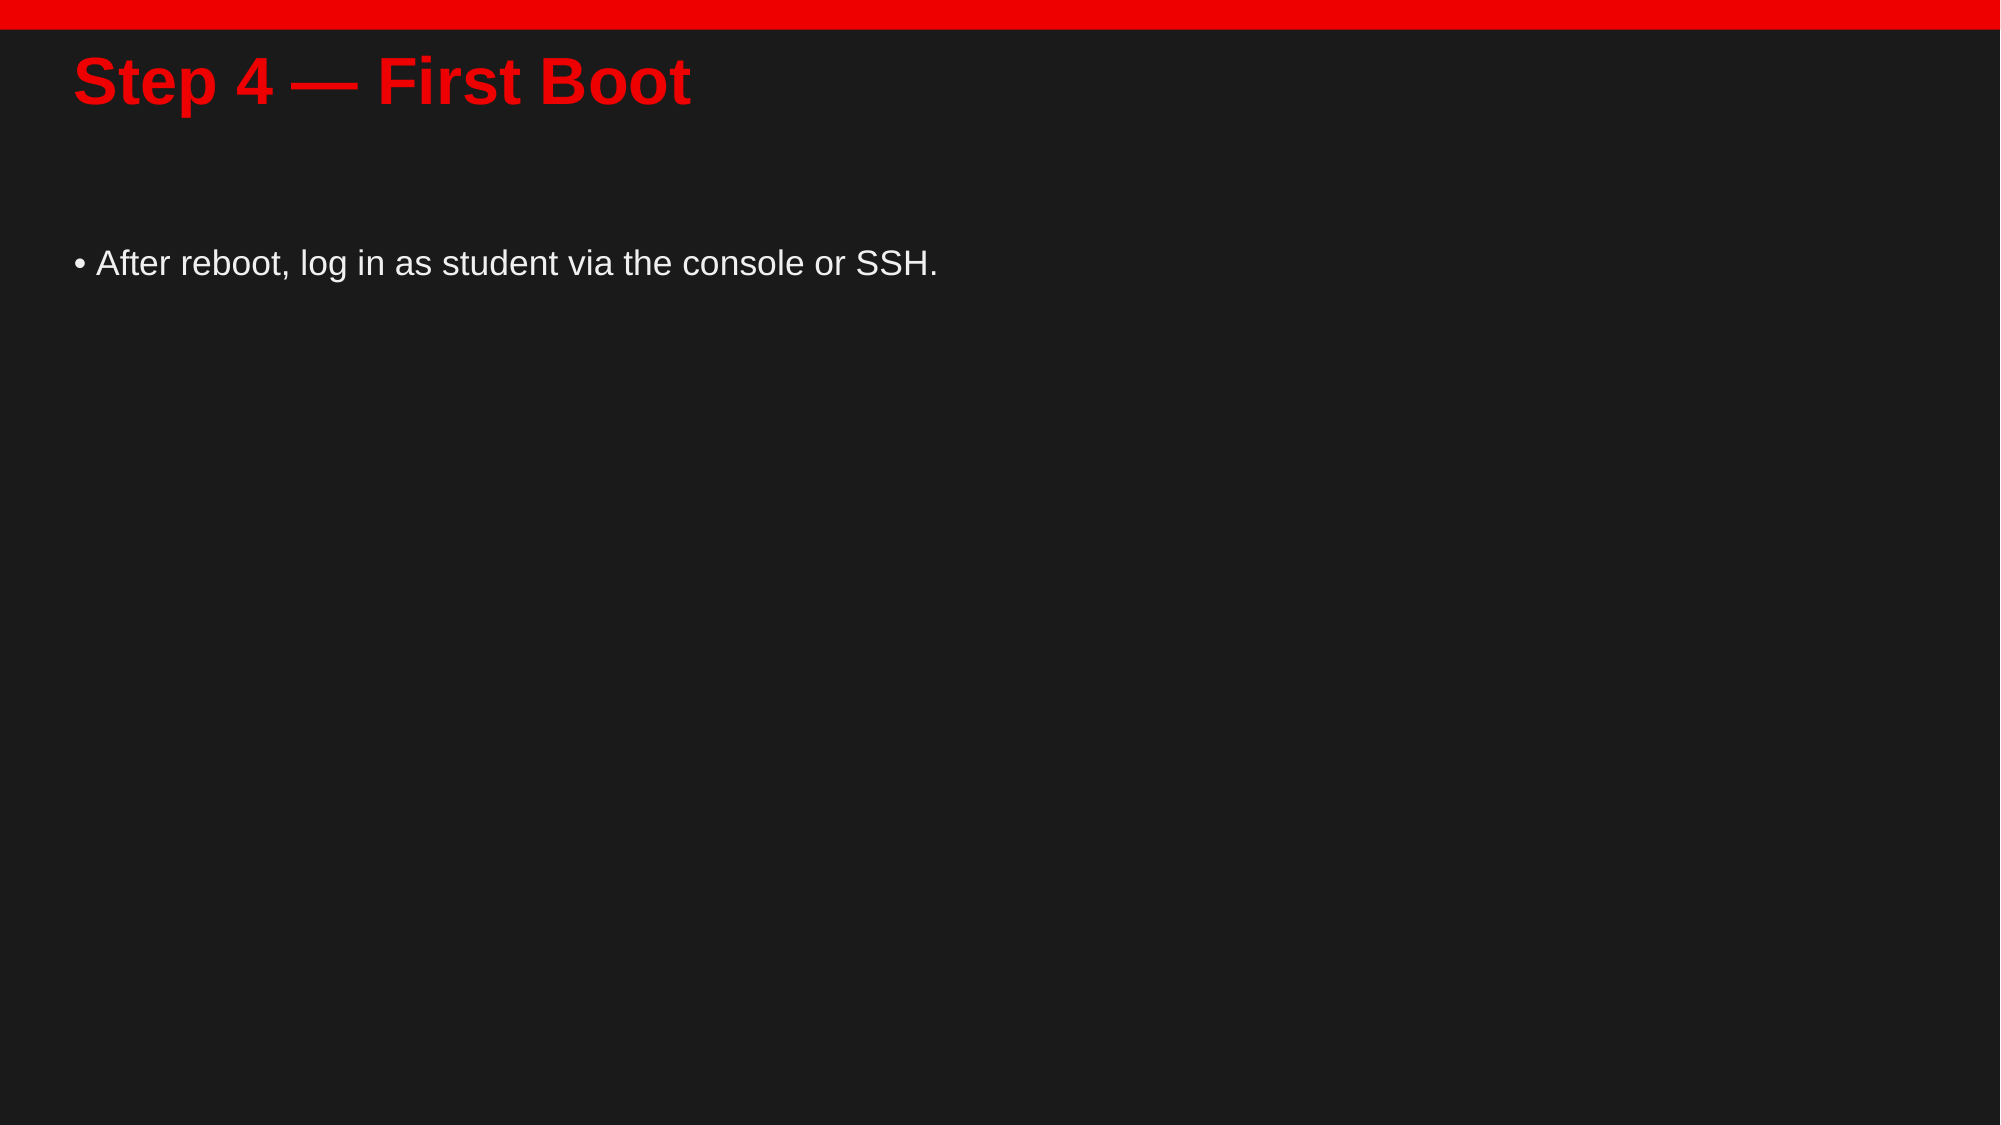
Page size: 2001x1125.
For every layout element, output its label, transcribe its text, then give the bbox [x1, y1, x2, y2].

text_box Step 4 — First Boot [59, 36, 1942, 208]
text_box [0, 0, 2001, 30]
text_box • After reboot, log in as student via the console or SSH. [59, 236, 1942, 1037]
